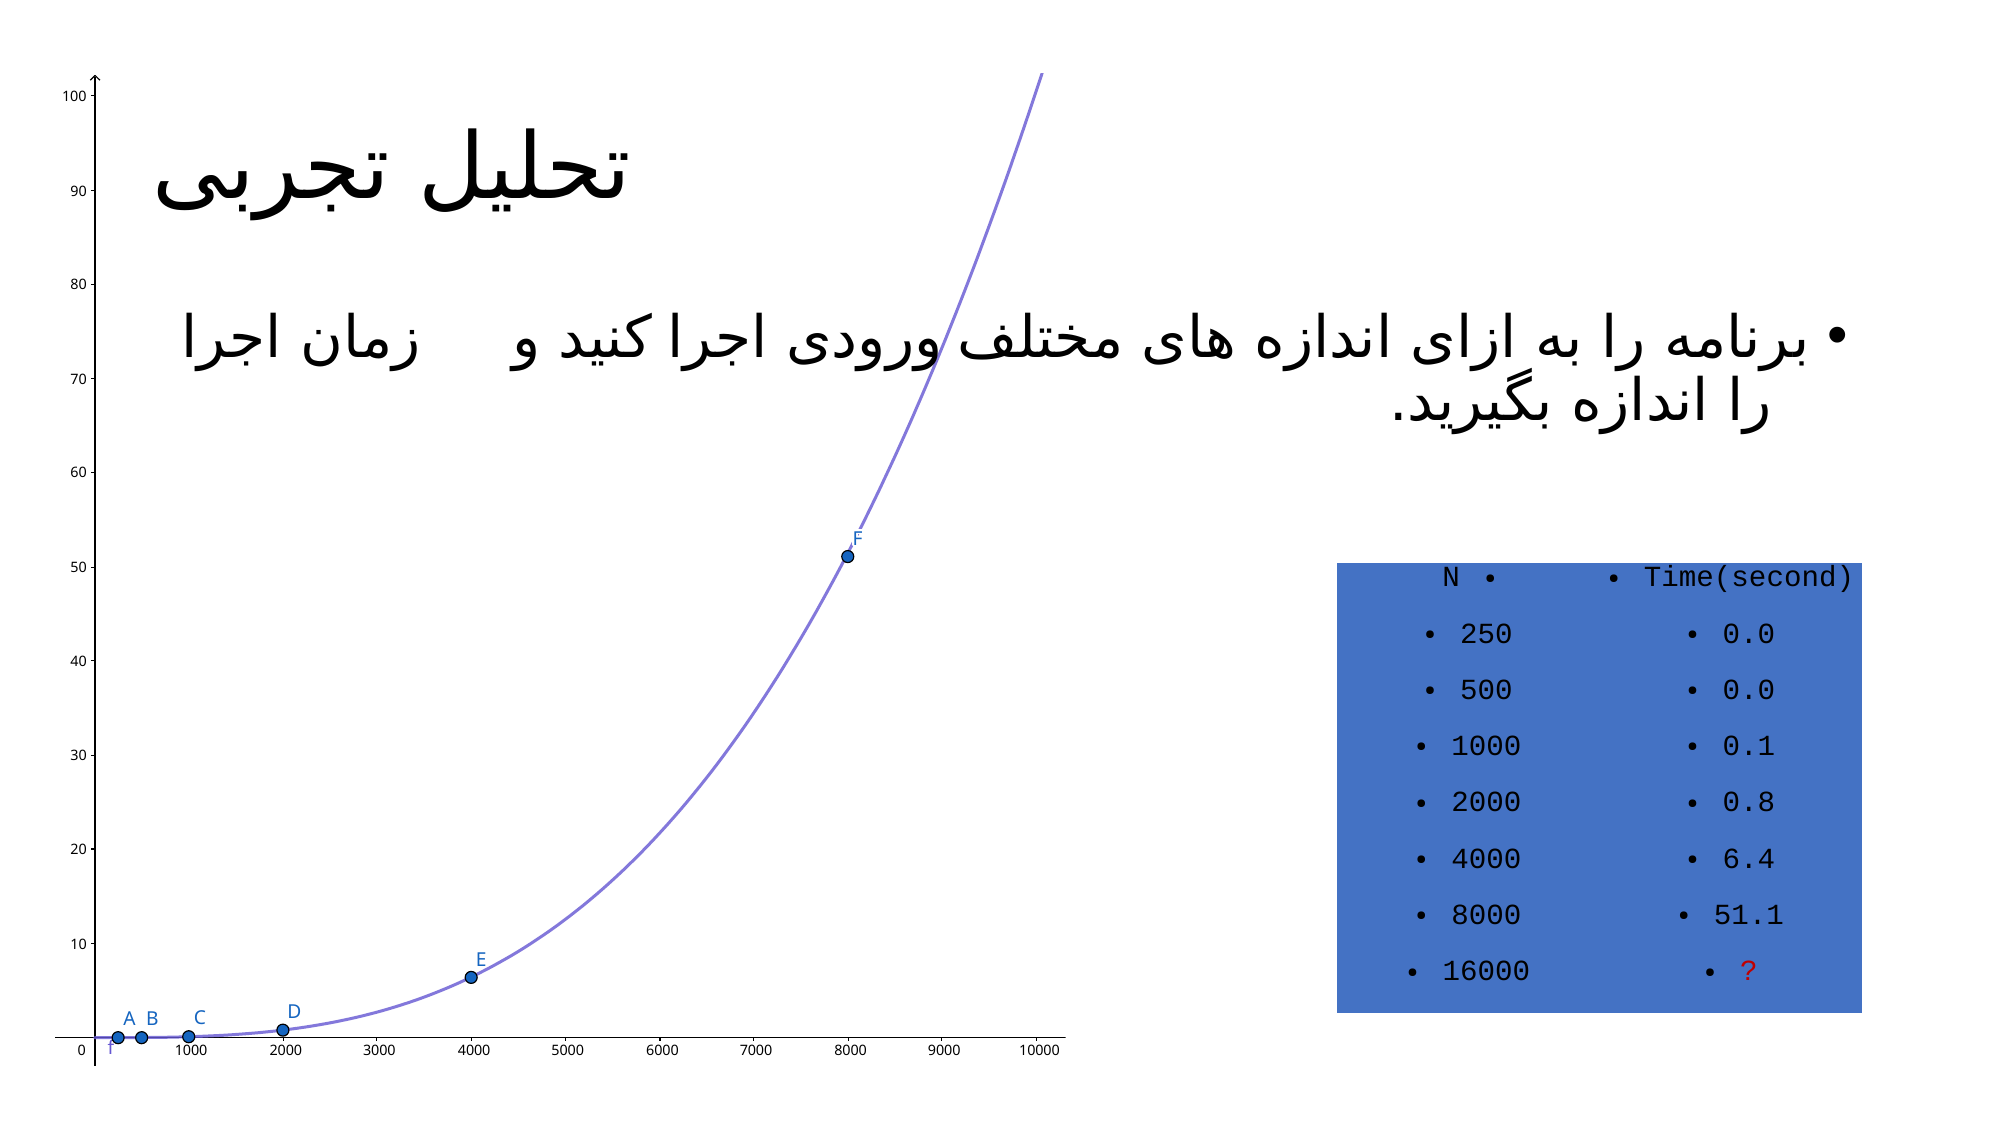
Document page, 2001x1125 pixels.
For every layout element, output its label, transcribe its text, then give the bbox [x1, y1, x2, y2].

table_cell 51.1 [1600, 900, 1862, 956]
table_cell 0.8 [1600, 788, 1862, 844]
table_header N [1337, 563, 1600, 619]
table_cell 500 [1337, 675, 1600, 731]
table_cell ? [1600, 956, 1862, 1013]
table_cell 0.0 [1600, 675, 1862, 731]
table_cell 6.4 [1600, 844, 1862, 900]
table_cell 0.0 [1600, 619, 1862, 675]
table_cell 1000 [1337, 731, 1600, 788]
table_cell 16000 [1337, 956, 1600, 1013]
table_cell 2000 [1337, 788, 1600, 844]
title تحلیل تجربی [137, 59, 1863, 278]
table_cell 250 [1337, 619, 1600, 675]
picture [55, 72, 1066, 1066]
table_cell 8000 [1337, 900, 1600, 956]
table_cell 0.1 [1600, 731, 1862, 788]
table_cell 4000 [1337, 844, 1600, 900]
table_header Time(second) [1600, 563, 1862, 619]
list برنامه را به ازای اندازه های مختلف ورودی اجرا کنید و زمان اجرا را اندازه بگیرید. [137, 299, 1863, 1014]
